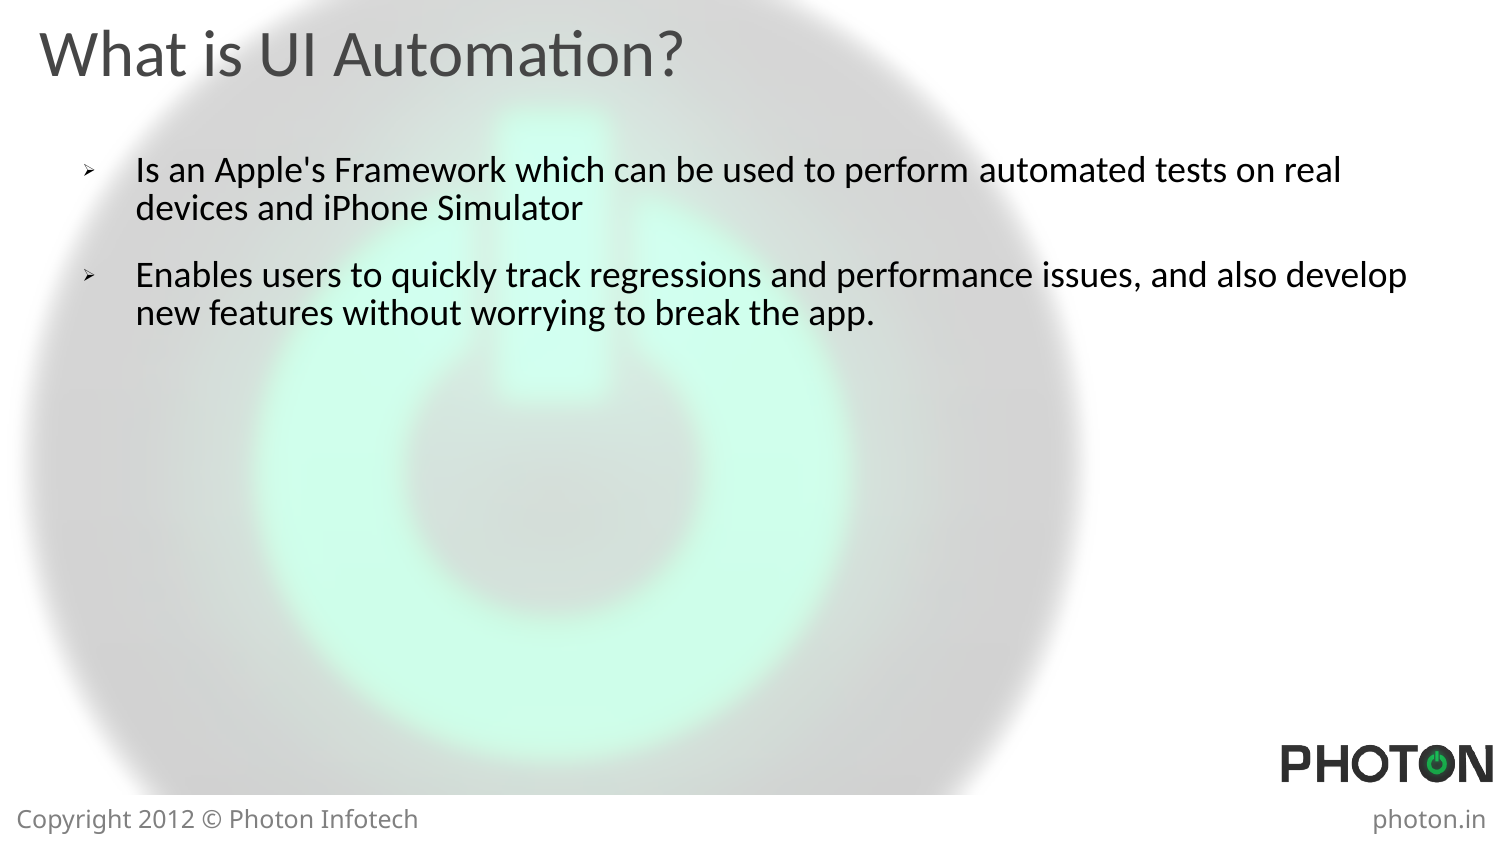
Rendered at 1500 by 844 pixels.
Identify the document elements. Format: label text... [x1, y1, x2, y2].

picture [0, 0, 1110, 795]
title What is UI Automation? [24, 0, 1463, 122]
list Is an Apple's Framework which can be used to perform automated tests on real devices and iPhone Simulator Enables users to quickly track regressions and performance issues, and also develop new features without worrying to break the app. [50, 146, 1438, 675]
picture [1275, 741, 1497, 786]
